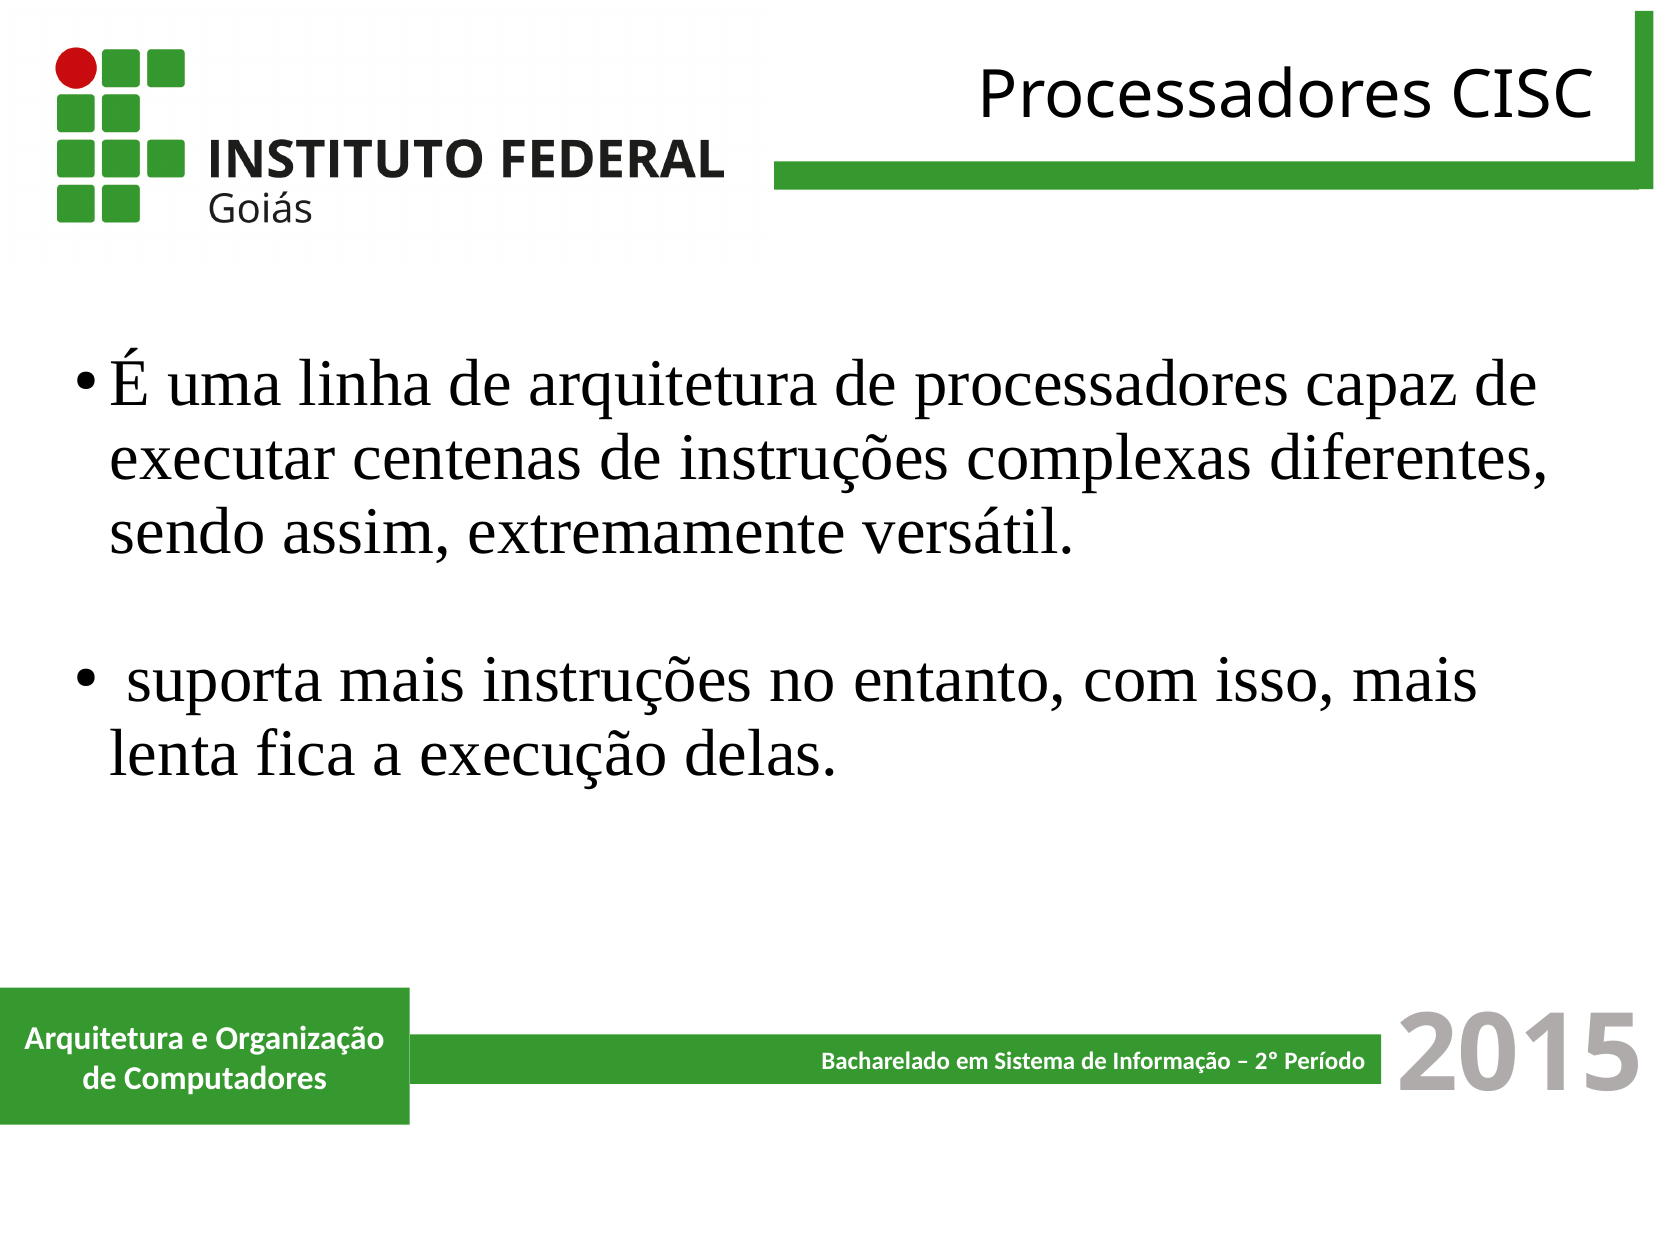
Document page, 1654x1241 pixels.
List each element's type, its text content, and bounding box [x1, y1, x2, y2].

text_box 2015 [1381, 975, 1648, 1125]
text_box É uma linha de arquitetura de processadores capaz de executar centenas de instruções complexas diferentes, sendo assim, extremamente versátil. suporta mais instruções no entanto, com isso, mais lenta fica a execução delas. [59, 264, 1615, 940]
text_box Bacharelado em Sistema de Informação – 2º Período [410, 1034, 1382, 1084]
text_box Processadores CISC [860, 42, 1610, 138]
text_box Arquitetura e Organização de Computadores [0, 987, 410, 1125]
picture [5, 5, 774, 265]
text_box [774, 10, 1654, 190]
